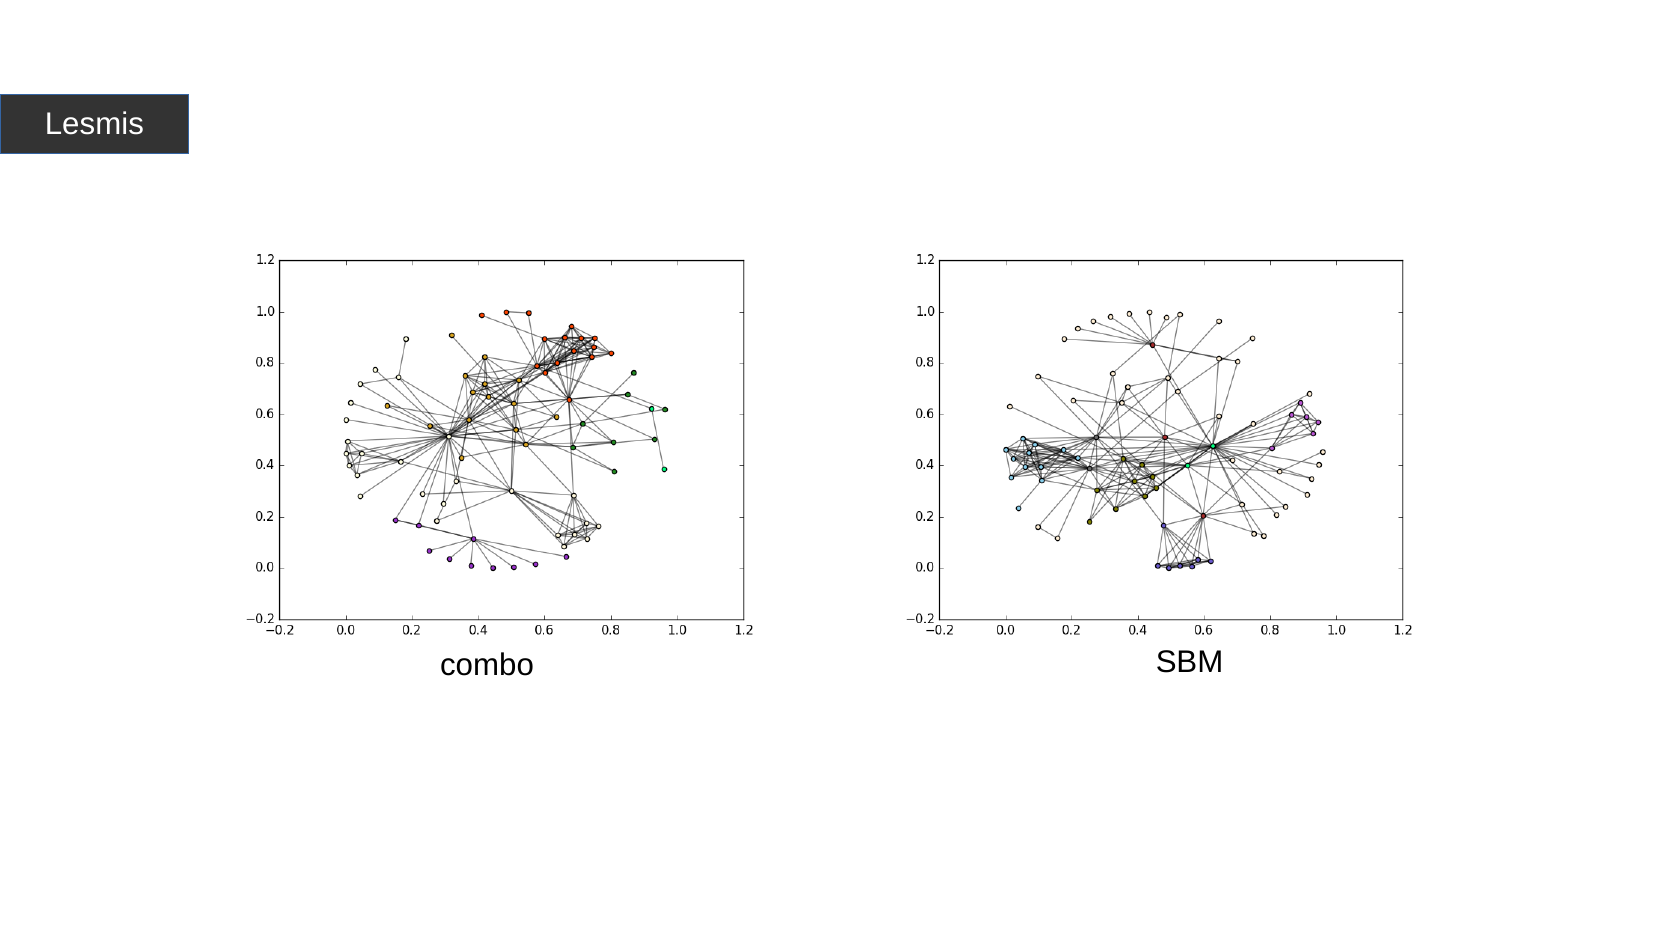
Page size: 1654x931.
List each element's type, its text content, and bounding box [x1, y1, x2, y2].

picture [864, 215, 1462, 664]
picture [204, 215, 803, 664]
text_box combo [425, 640, 550, 690]
text_box SBM [1141, 636, 1252, 694]
text_box Lesmis [0, 94, 189, 154]
